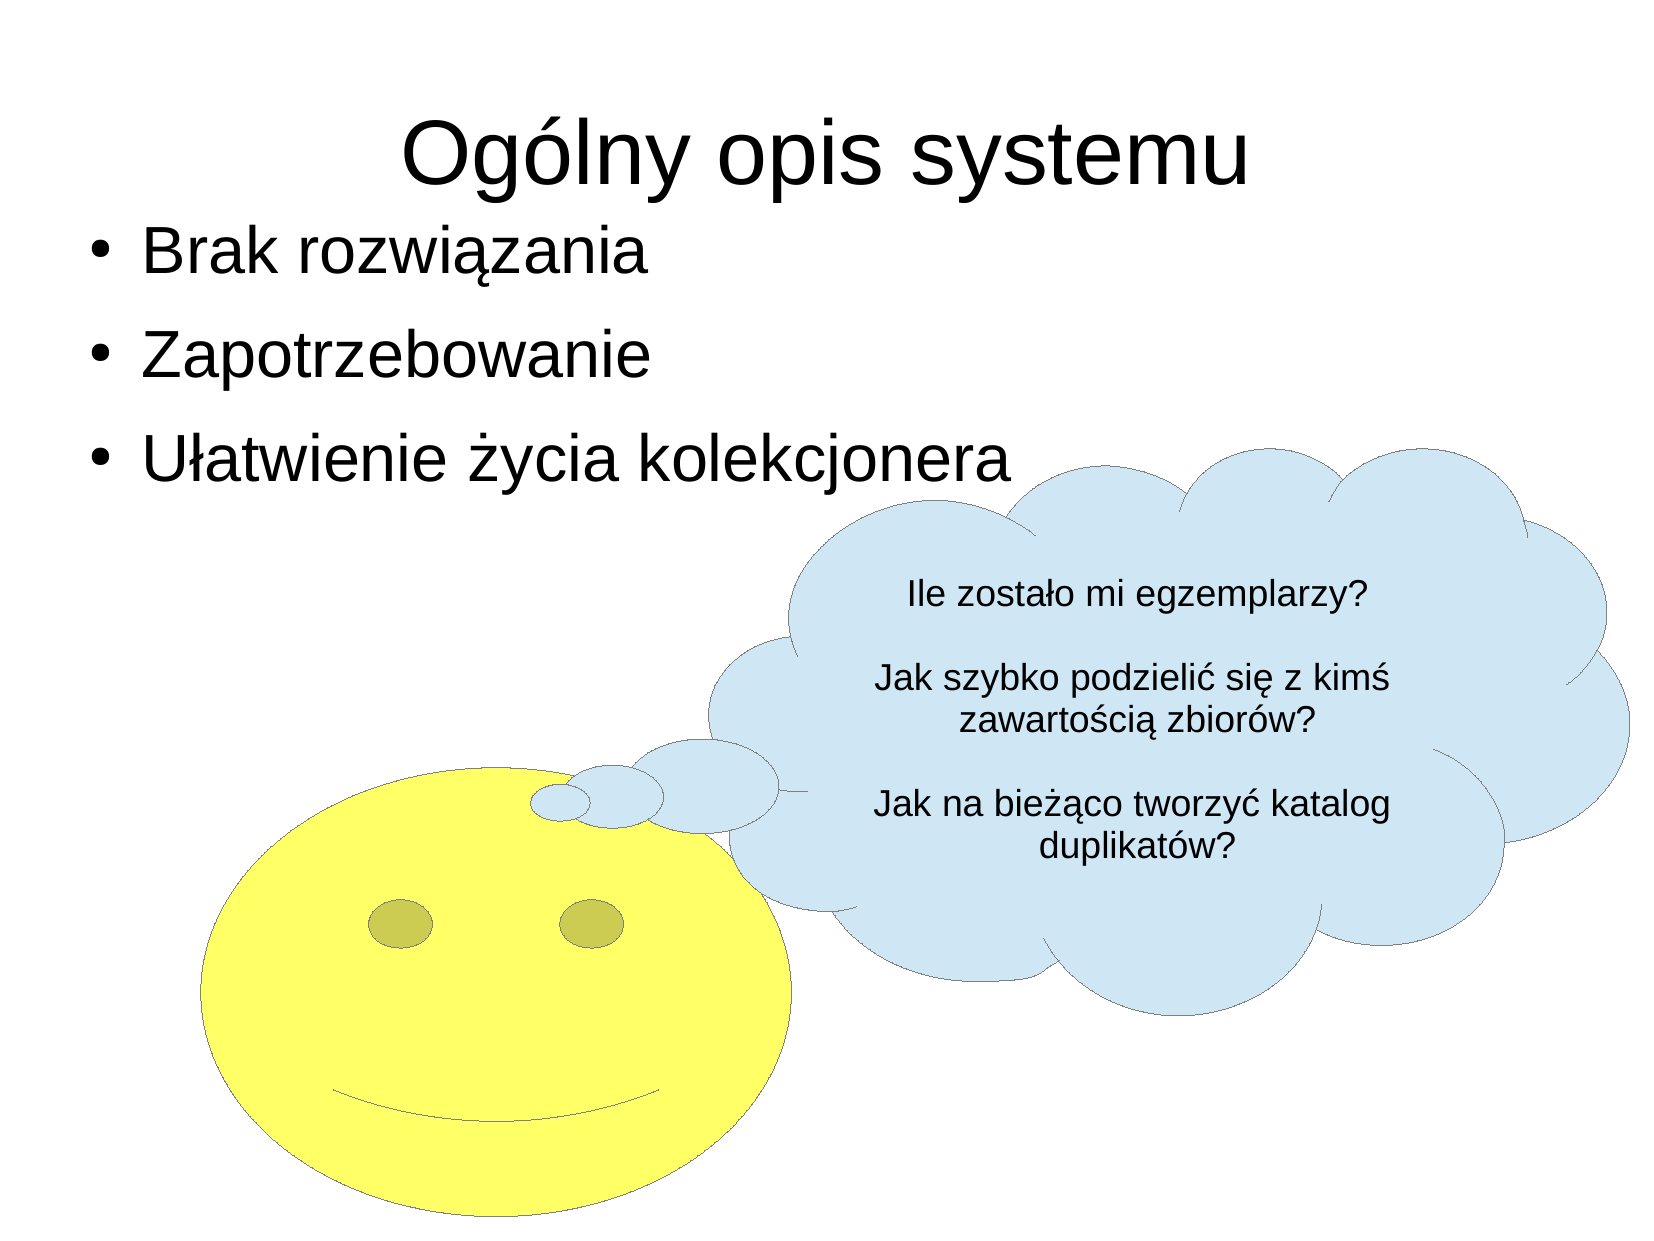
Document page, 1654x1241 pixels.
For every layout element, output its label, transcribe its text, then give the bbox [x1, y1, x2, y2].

title Ogólny opis systemu [82, 49, 1571, 257]
text_box [200, 767, 792, 1217]
text_box Ile zostało mi egzemplarzy? Jak szybko podzielić się z kimś zawartością zbiorów? Jak na bieżąco tworzyć katalog duplikatów? [530, 448, 1630, 1016]
list Brak rozwiązania Zapotrzebowanie Ułatwienie życia kolekcjonera [70, 212, 1559, 537]
